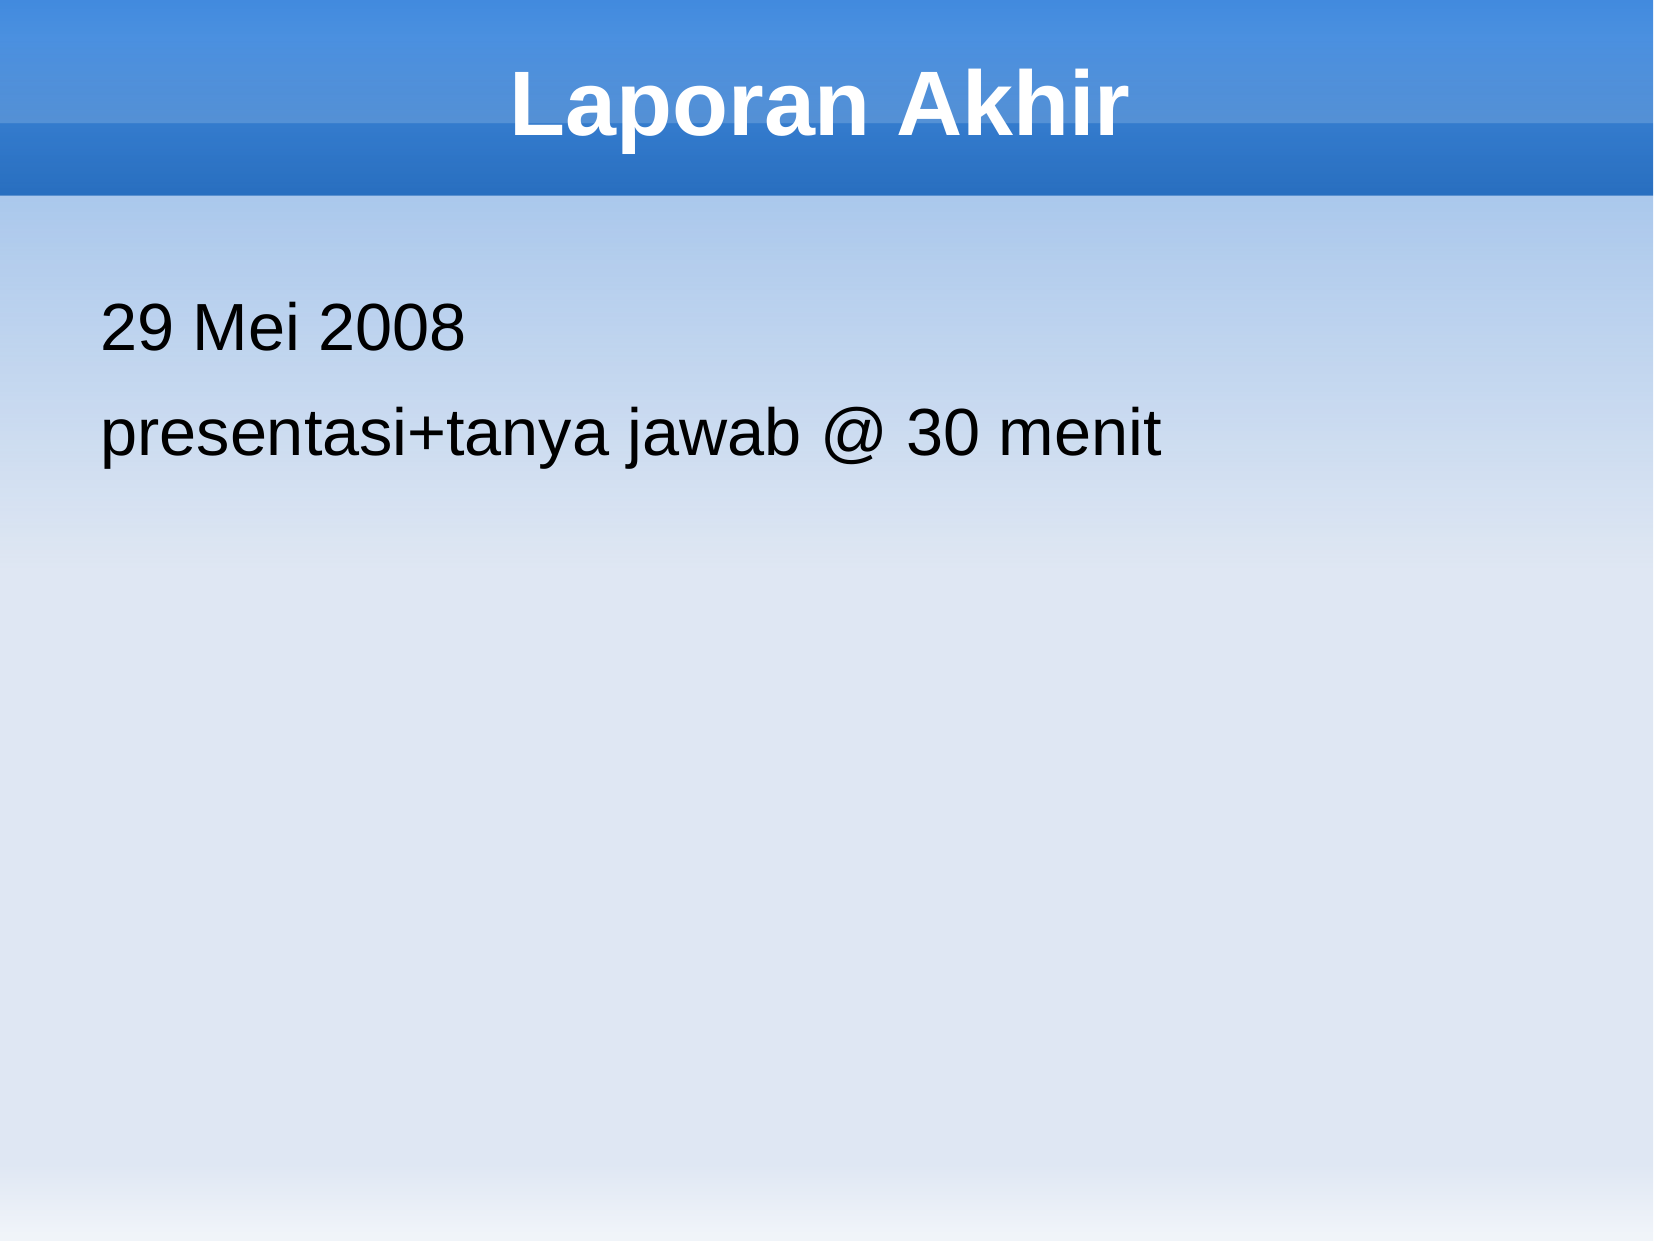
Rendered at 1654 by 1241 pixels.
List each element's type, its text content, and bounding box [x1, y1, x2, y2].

list 29 Mei 2008 presentasi+tanya jawab @ 30 menit [82, 290, 1571, 1095]
picture [0, 0, 1654, 1241]
title Laporan Akhir [76, 7, 1565, 200]
